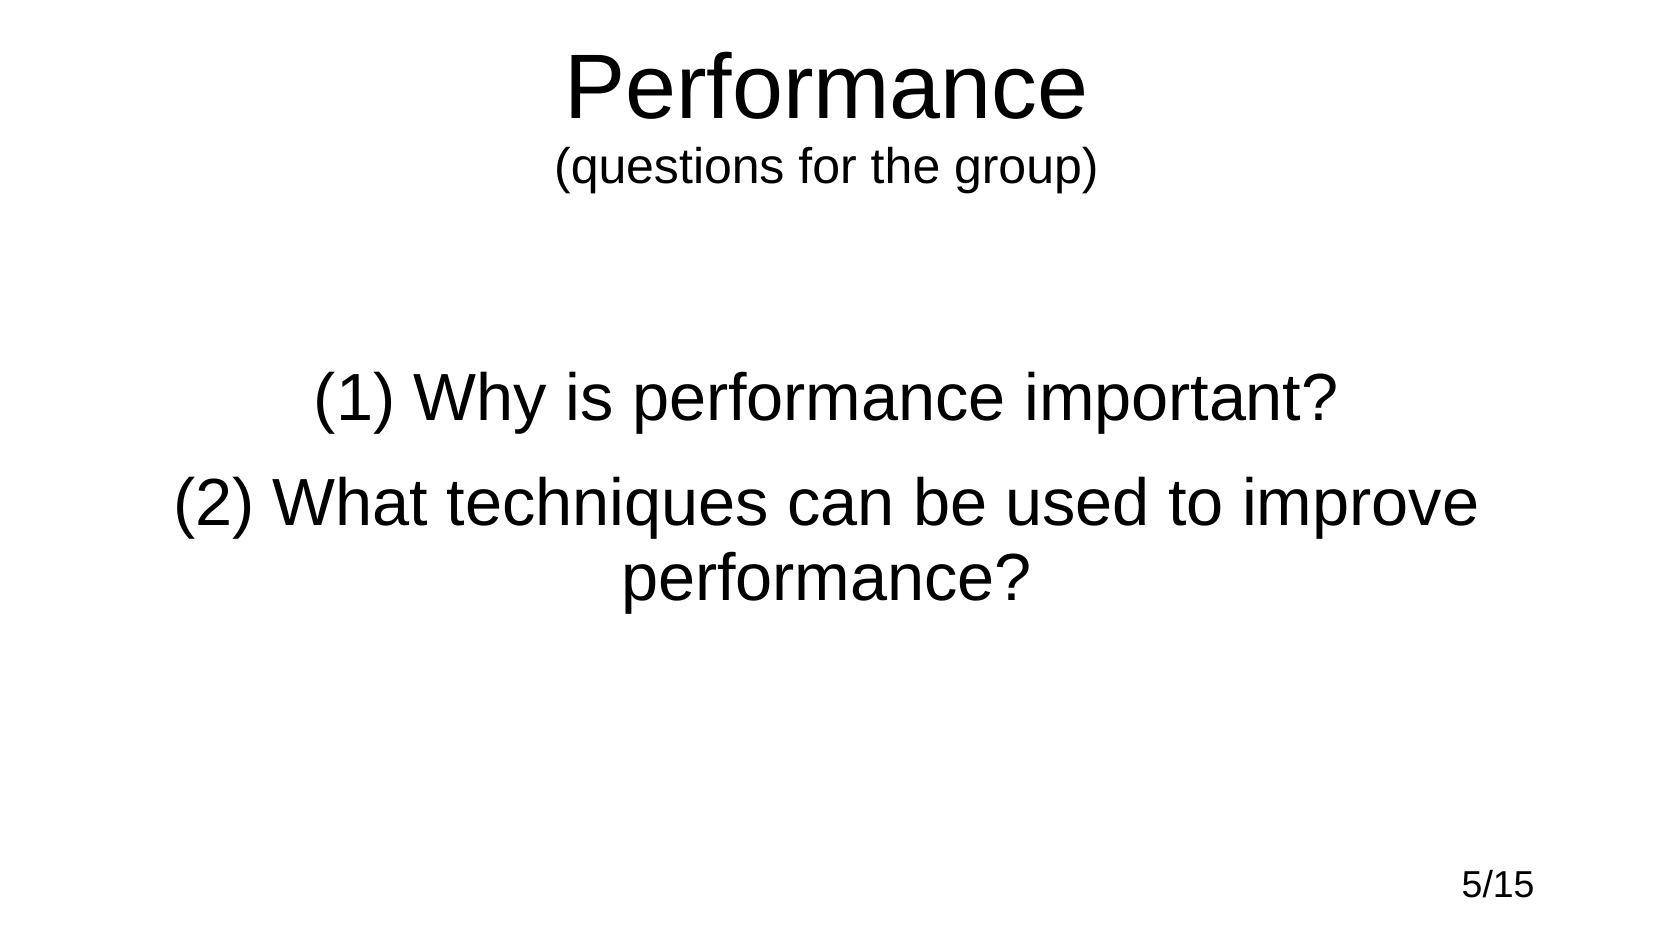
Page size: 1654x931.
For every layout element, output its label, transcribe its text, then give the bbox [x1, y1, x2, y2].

text_box <number>/15 [1446, 856, 1625, 931]
title Performance (questions for the group) [82, 35, 1571, 194]
list (1) Why is performance important? (2) What techniques can be used to improve performance? [82, 217, 1571, 758]
